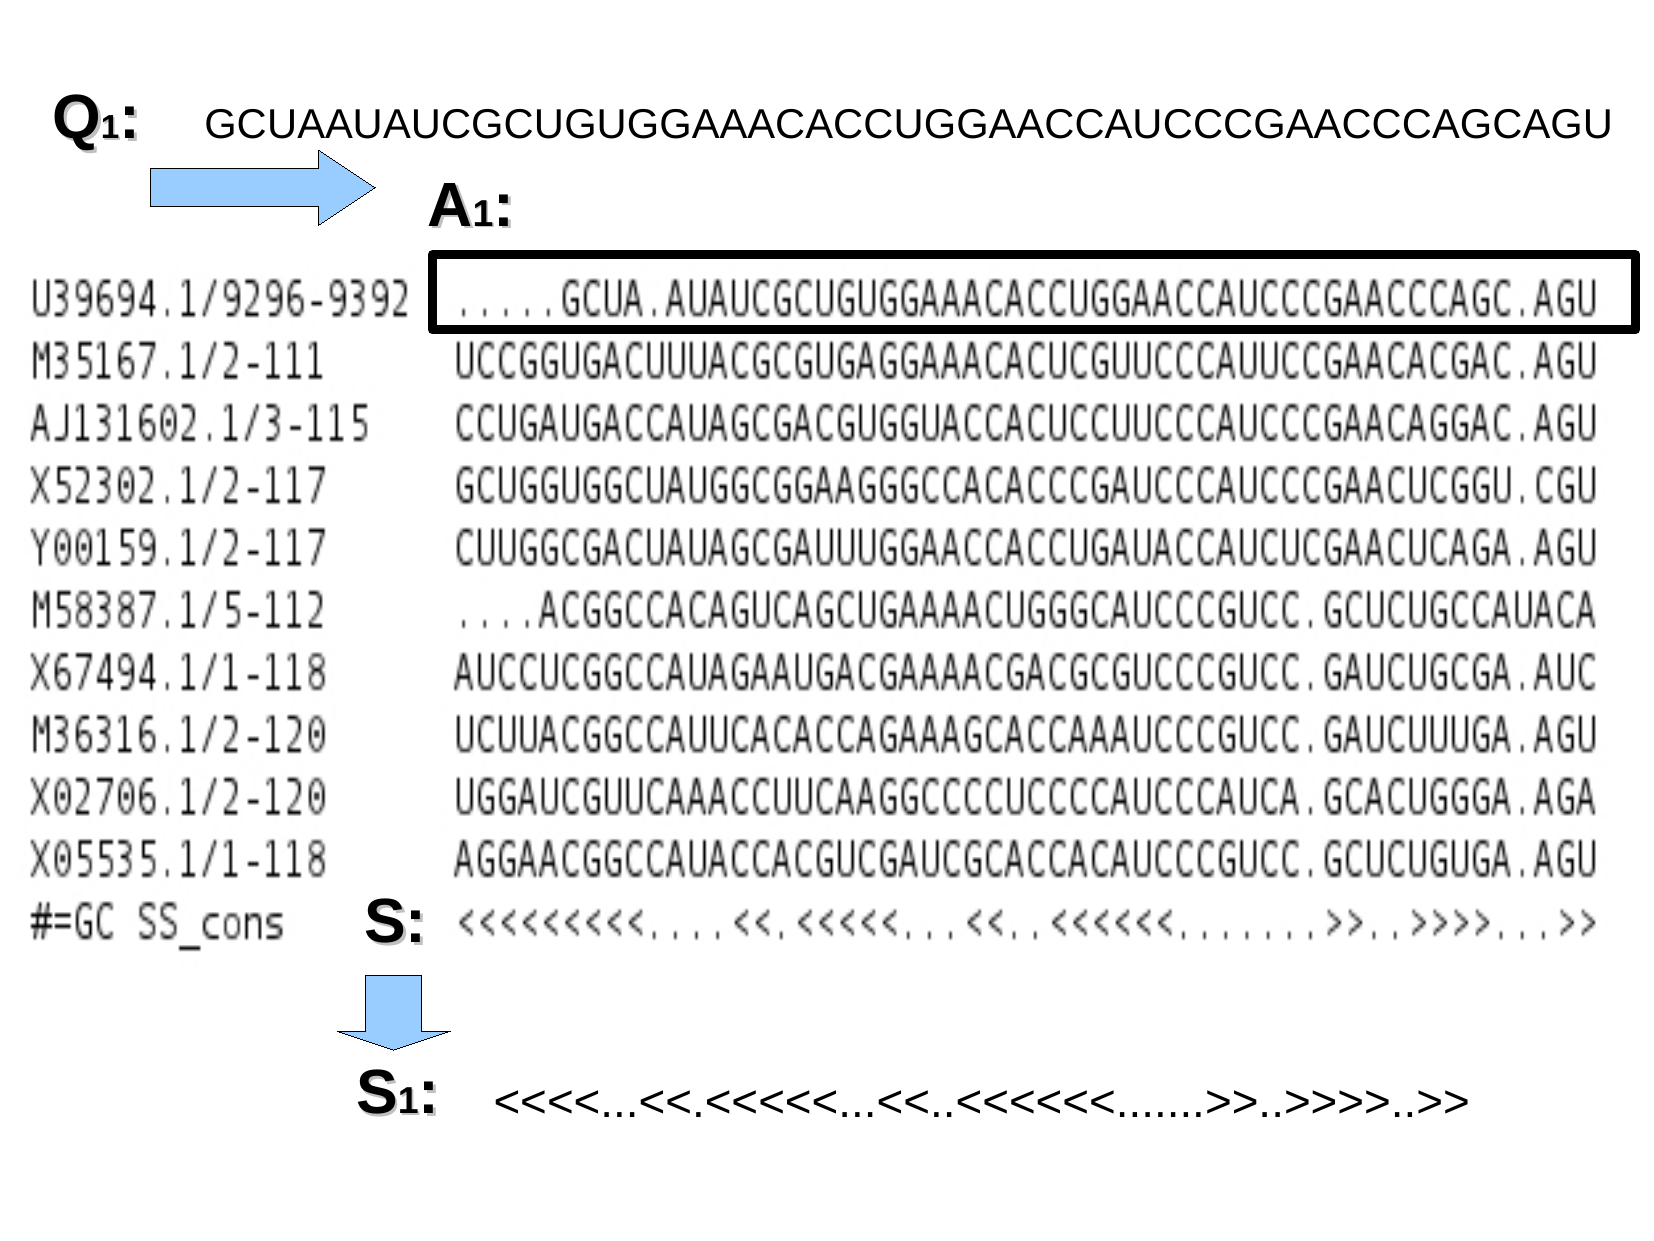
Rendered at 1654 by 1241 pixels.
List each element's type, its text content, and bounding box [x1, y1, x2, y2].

picture [0, 237, 1654, 988]
text_box A1: [412, 162, 563, 247]
text_box <<<<...<<.<<<<<...<<..<<<<<<.......>>..>>>>..>> [478, 1068, 1501, 1135]
text_box Q1: [37, 75, 188, 160]
text_box S1: [341, 1050, 492, 1163]
text_box S: [349, 878, 500, 964]
text_box [337, 975, 451, 1051]
text_box [150, 150, 376, 226]
text_box GCUAAUAUCGCUGUGGAAACACCUGGAACCAUCCCGAACCCAGCAGU [189, 93, 1653, 155]
